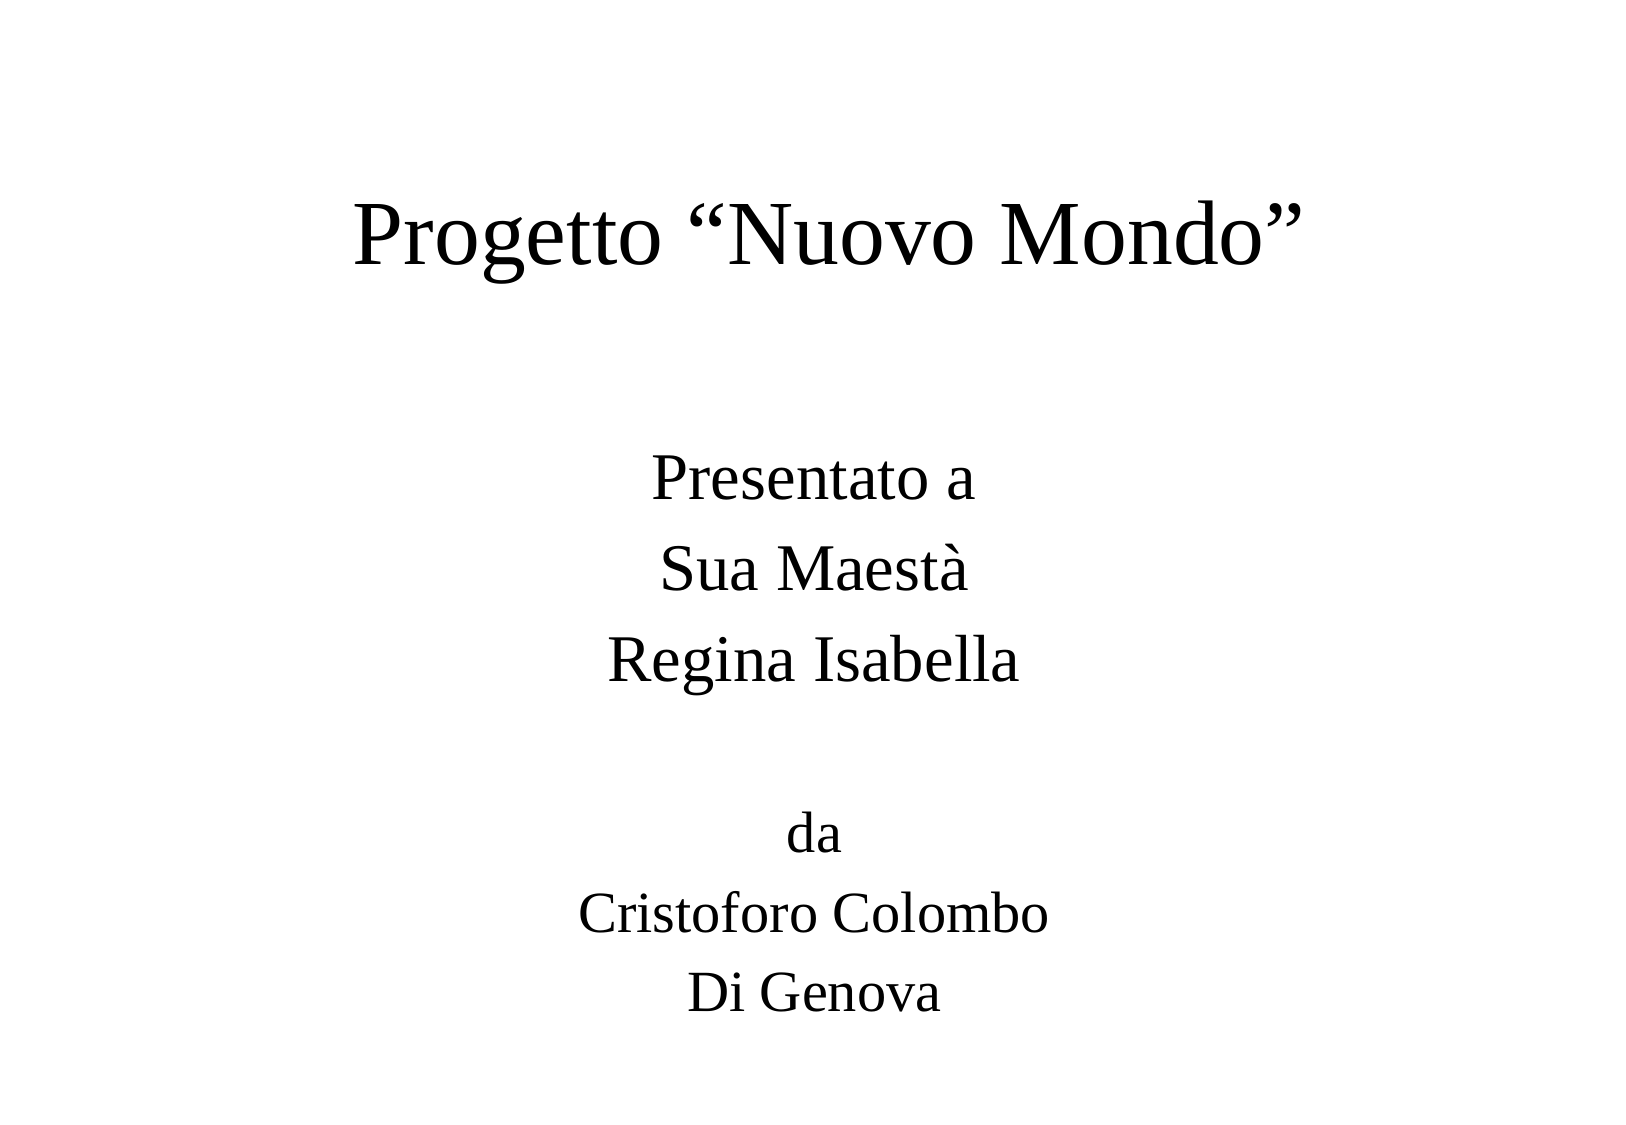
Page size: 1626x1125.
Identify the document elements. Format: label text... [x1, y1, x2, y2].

title Progetto “Nuovo Mondo” [139, 113, 1521, 355]
subtitle Presentato a Sua Maestà Regina Isabella da Cristoforo Colombo Di Genova [245, 432, 1384, 1072]
